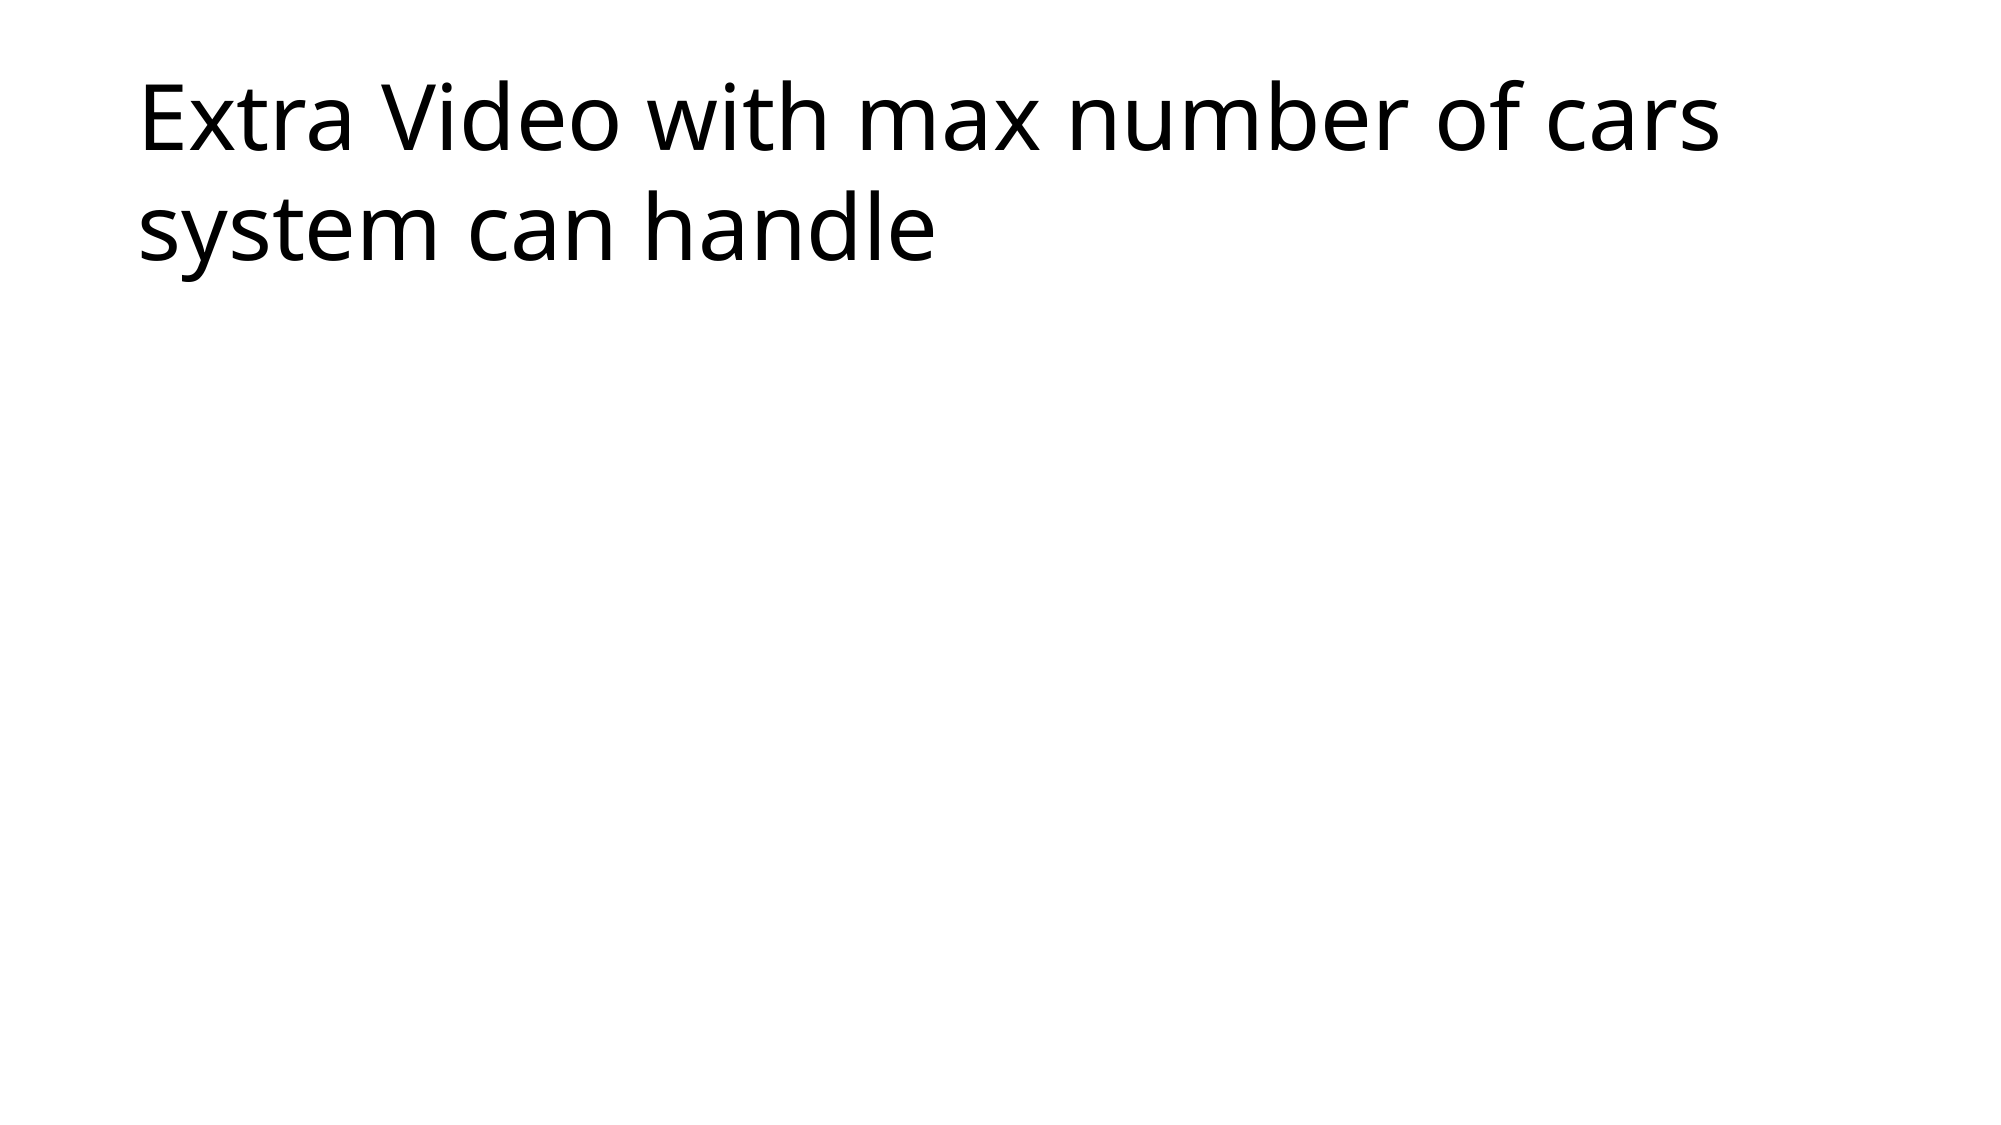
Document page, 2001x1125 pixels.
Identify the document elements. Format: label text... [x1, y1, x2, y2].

text_box Extra Video with max number of cars system can handle [137, 59, 1863, 278]
